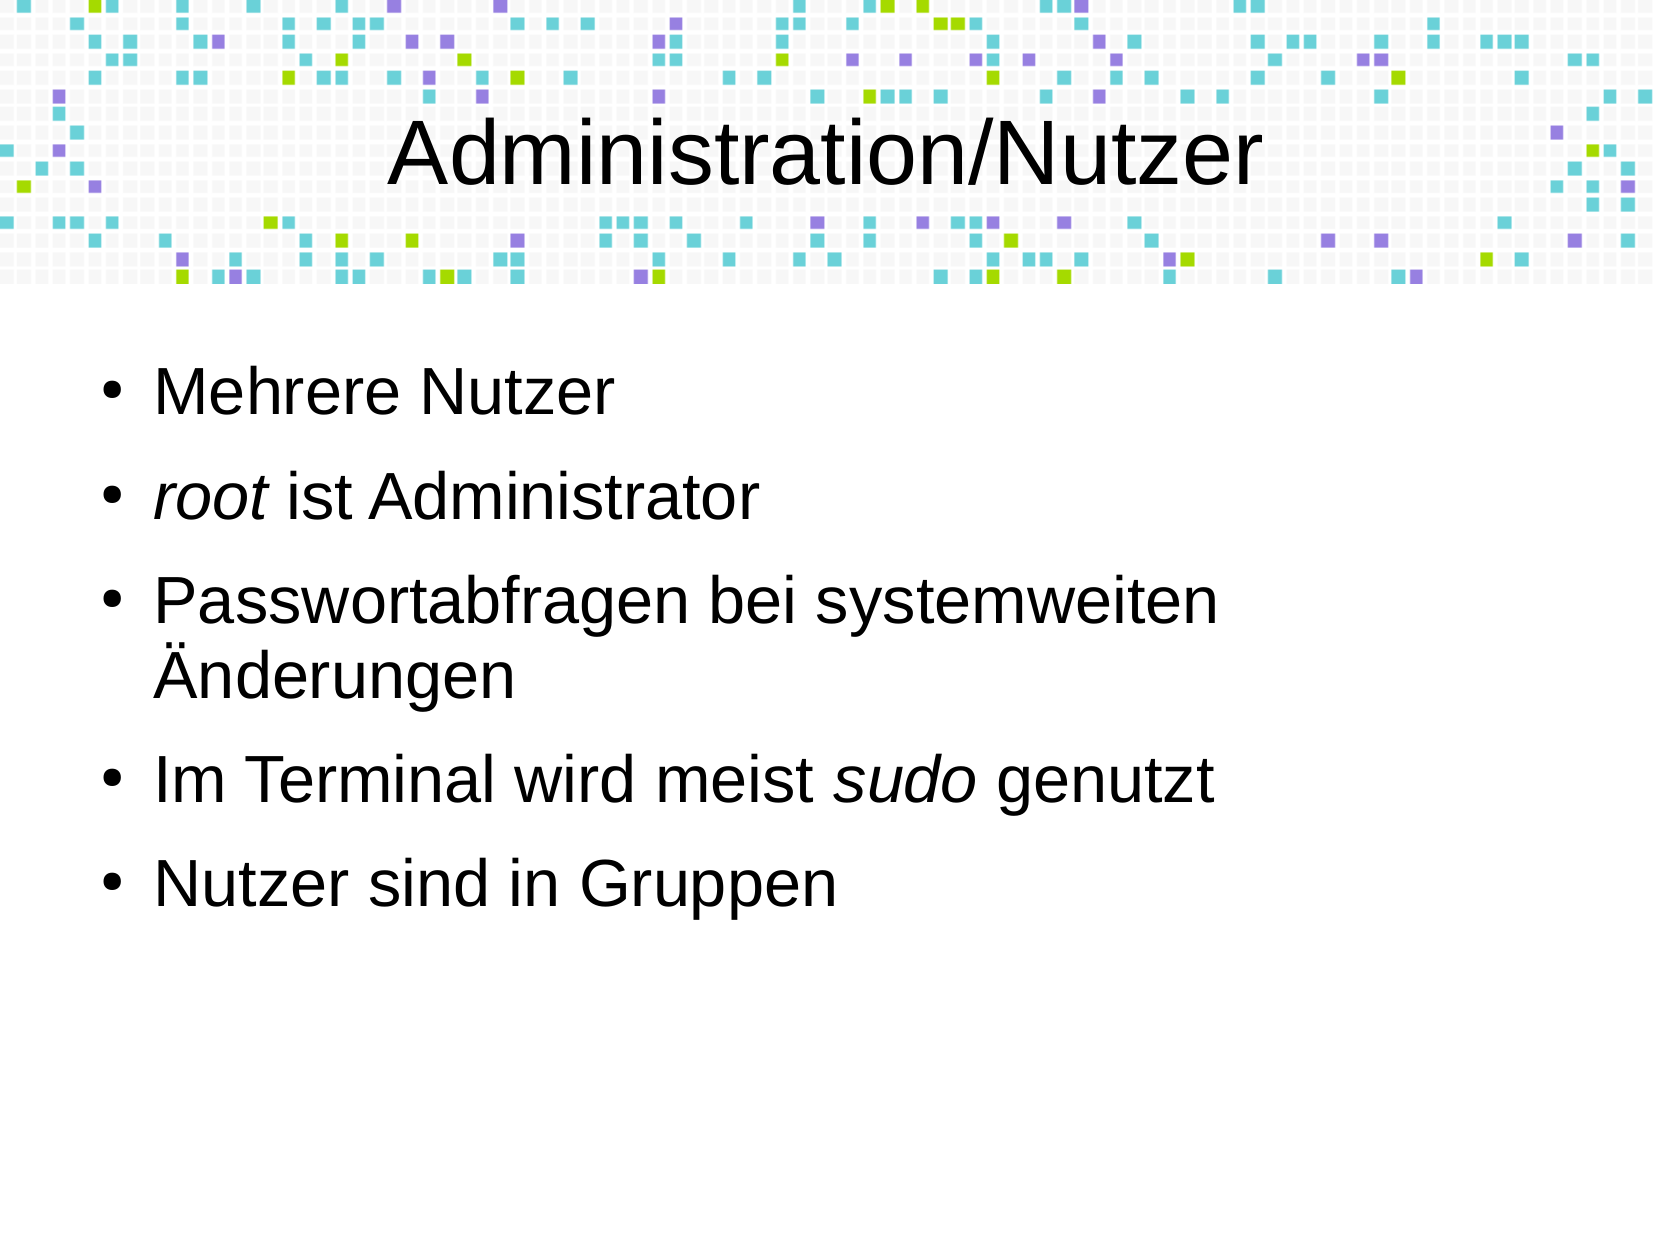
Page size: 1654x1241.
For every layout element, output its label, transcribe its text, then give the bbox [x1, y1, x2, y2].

list Mehrere Nutzer root ist Administrator Passwortabfragen bei systemweiten Änderungen Im Terminal wird meist sudo genutzt Nutzer sind in Gruppen [82, 354, 1571, 1074]
title Administration/Nutzer [82, 49, 1571, 257]
picture [0, 0, 1654, 284]
